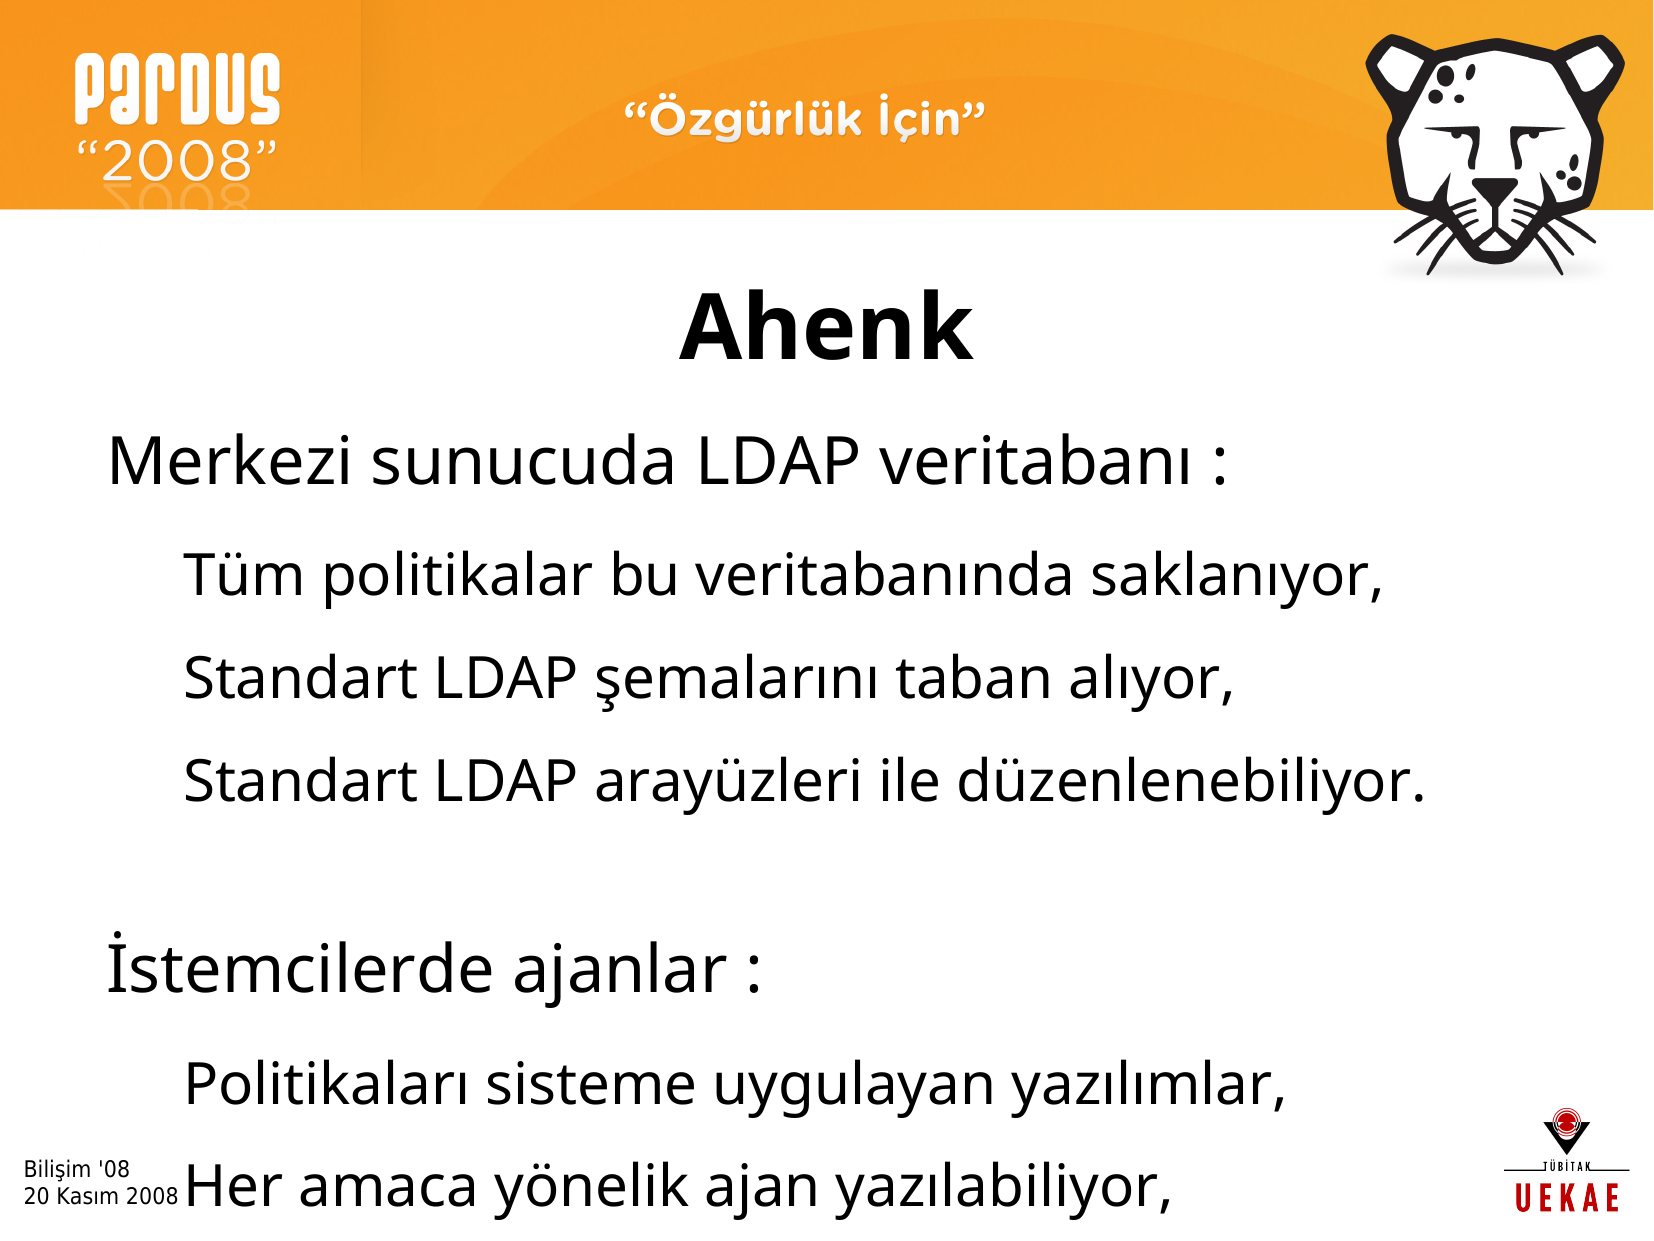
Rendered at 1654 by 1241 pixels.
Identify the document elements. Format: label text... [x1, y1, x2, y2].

picture [1571, 1104, 1634, 1215]
title Ahenk [82, 220, 1571, 428]
picture [0, 0, 1654, 293]
list Merkezi sunucuda LDAP veritabanı : Tüm politikalar bu veritabanında saklanıyor, Standart LDAP şemalarını taban alıyor, Standart LDAP arayüzleri ile düzenlenebiliyor. İstemcilerde ajanlar : Politikaları sisteme uygulayan yazılımlar, Her amaca yönelik ajan yazılabiliyor, Çomar ve diğer Pardus Teknolojilerini kullanıyor. [88, 413, 1571, 1241]
